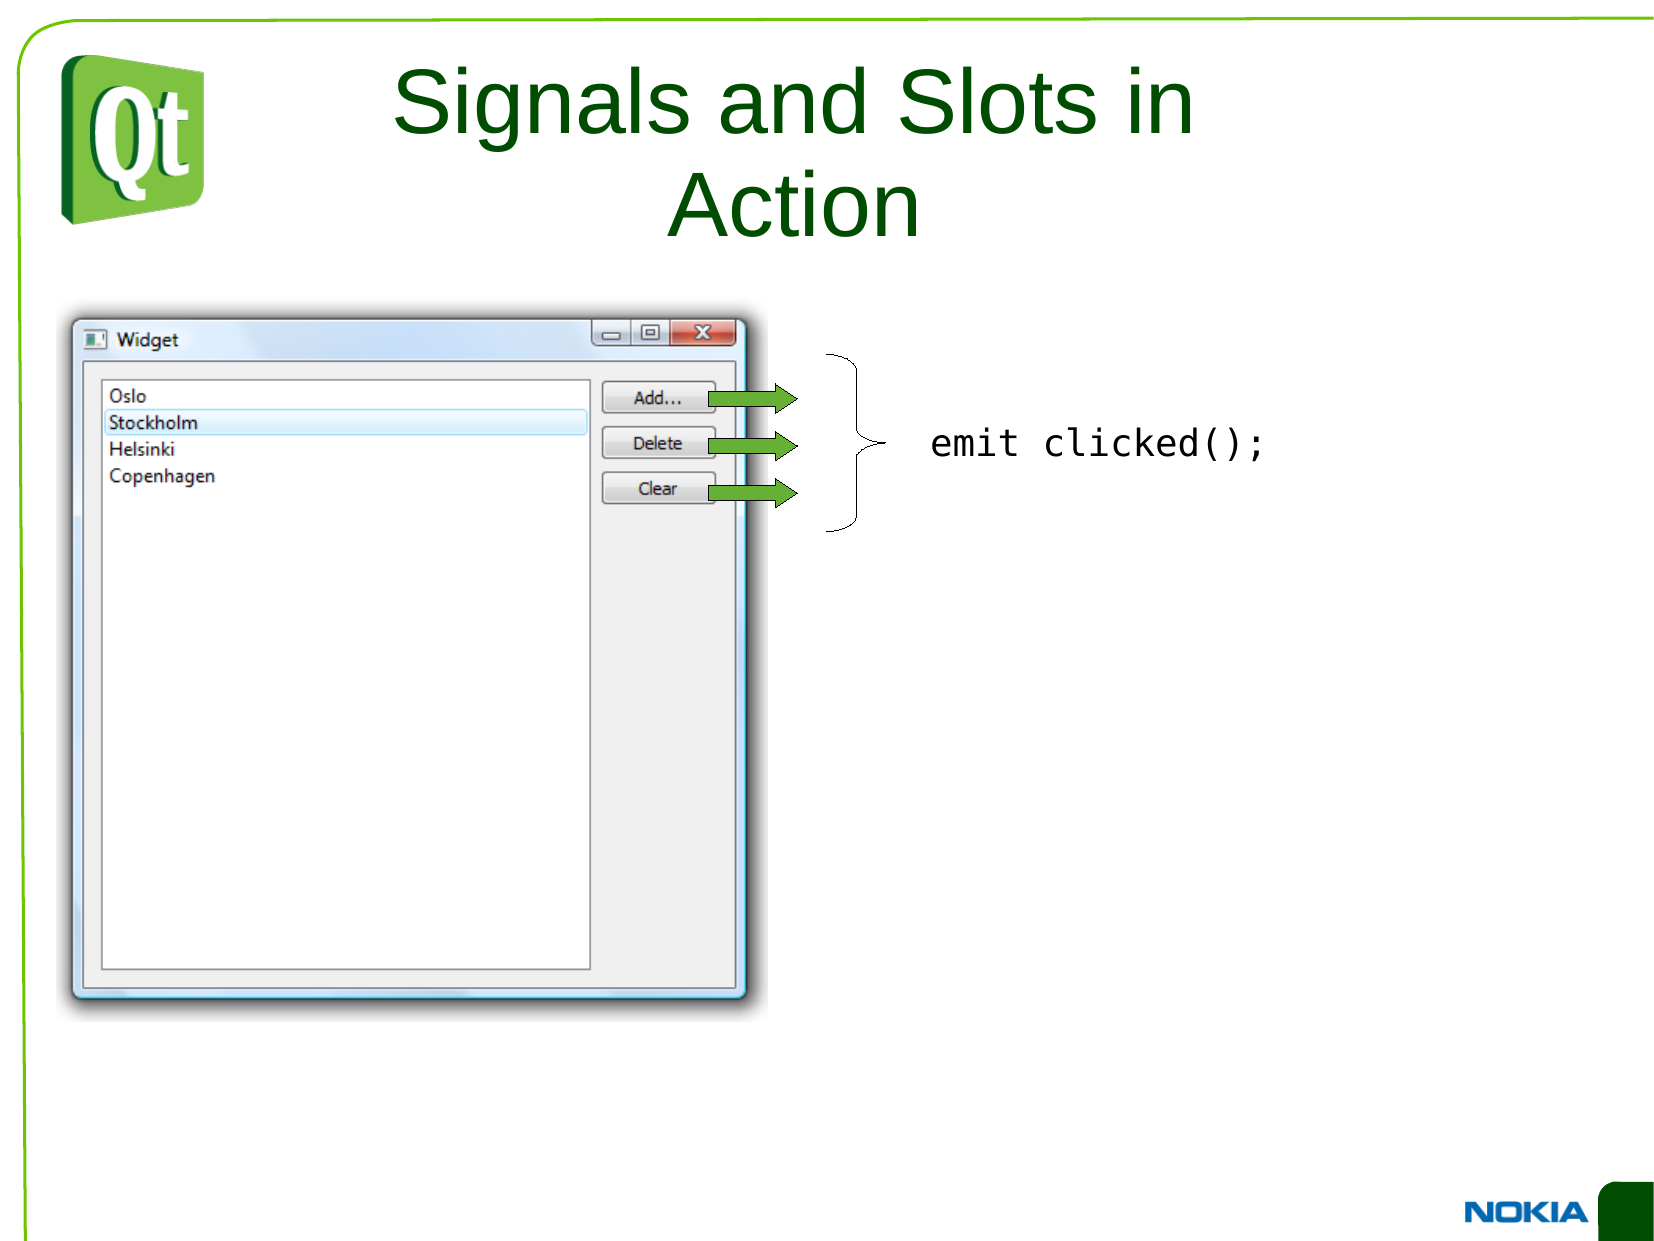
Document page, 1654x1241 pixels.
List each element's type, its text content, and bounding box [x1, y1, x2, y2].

picture [61, 55, 204, 225]
text_box emit clicked(); [915, 414, 1284, 473]
picture [56, 295, 768, 1022]
text_box [708, 383, 798, 414]
picture [1465, 1201, 1589, 1223]
title Signals and Slots in Action [257, 49, 1333, 257]
text_box [708, 431, 798, 461]
text_box [708, 478, 798, 508]
